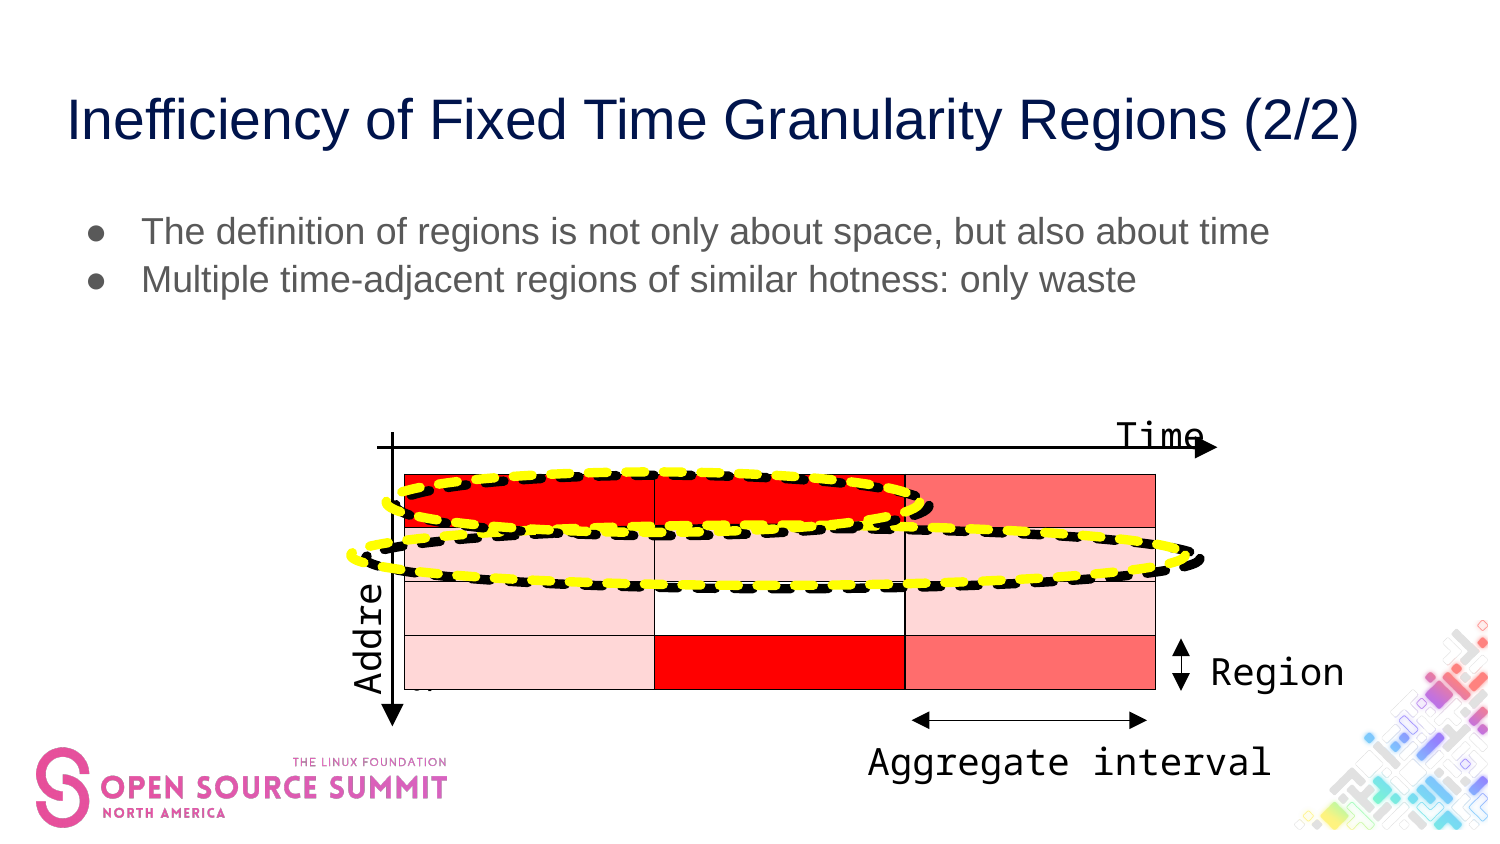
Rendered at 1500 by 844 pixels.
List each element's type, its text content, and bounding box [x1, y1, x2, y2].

text_box Time [1100, 402, 1206, 455]
table_header [906, 475, 1155, 527]
table_cell [655, 636, 904, 689]
list The definition of regions is not only about space, but also about time Multiple time-adjacent regions of similar hotness: only waste [51, 189, 1449, 734]
table_cell [906, 582, 1155, 635]
table_cell [655, 590, 904, 635]
table_header [405, 519, 435, 527]
table_header [405, 475, 654, 527]
table_cell [405, 577, 435, 581]
picture [36, 747, 447, 828]
text_box Aggregate interval [852, 728, 1220, 782]
text_box Region [1195, 638, 1338, 691]
text_box Address [333, 548, 387, 710]
table_cell [405, 535, 654, 581]
table_cell [1062, 528, 1155, 540]
title Inefficiency of Fixed Time Granularity Regions (2/2) [51, 72, 1449, 167]
table_cell [906, 533, 1155, 581]
table_cell [405, 582, 654, 635]
table_header [655, 476, 904, 525]
table_header [835, 475, 904, 486]
table_cell [405, 636, 654, 689]
table_header [906, 499, 914, 506]
table_cell [655, 531, 904, 581]
table_cell [906, 636, 1155, 689]
table_cell [1129, 574, 1155, 581]
table_cell [405, 528, 461, 537]
text_box Address [369, 550, 387, 562]
picture [1294, 620, 1488, 830]
